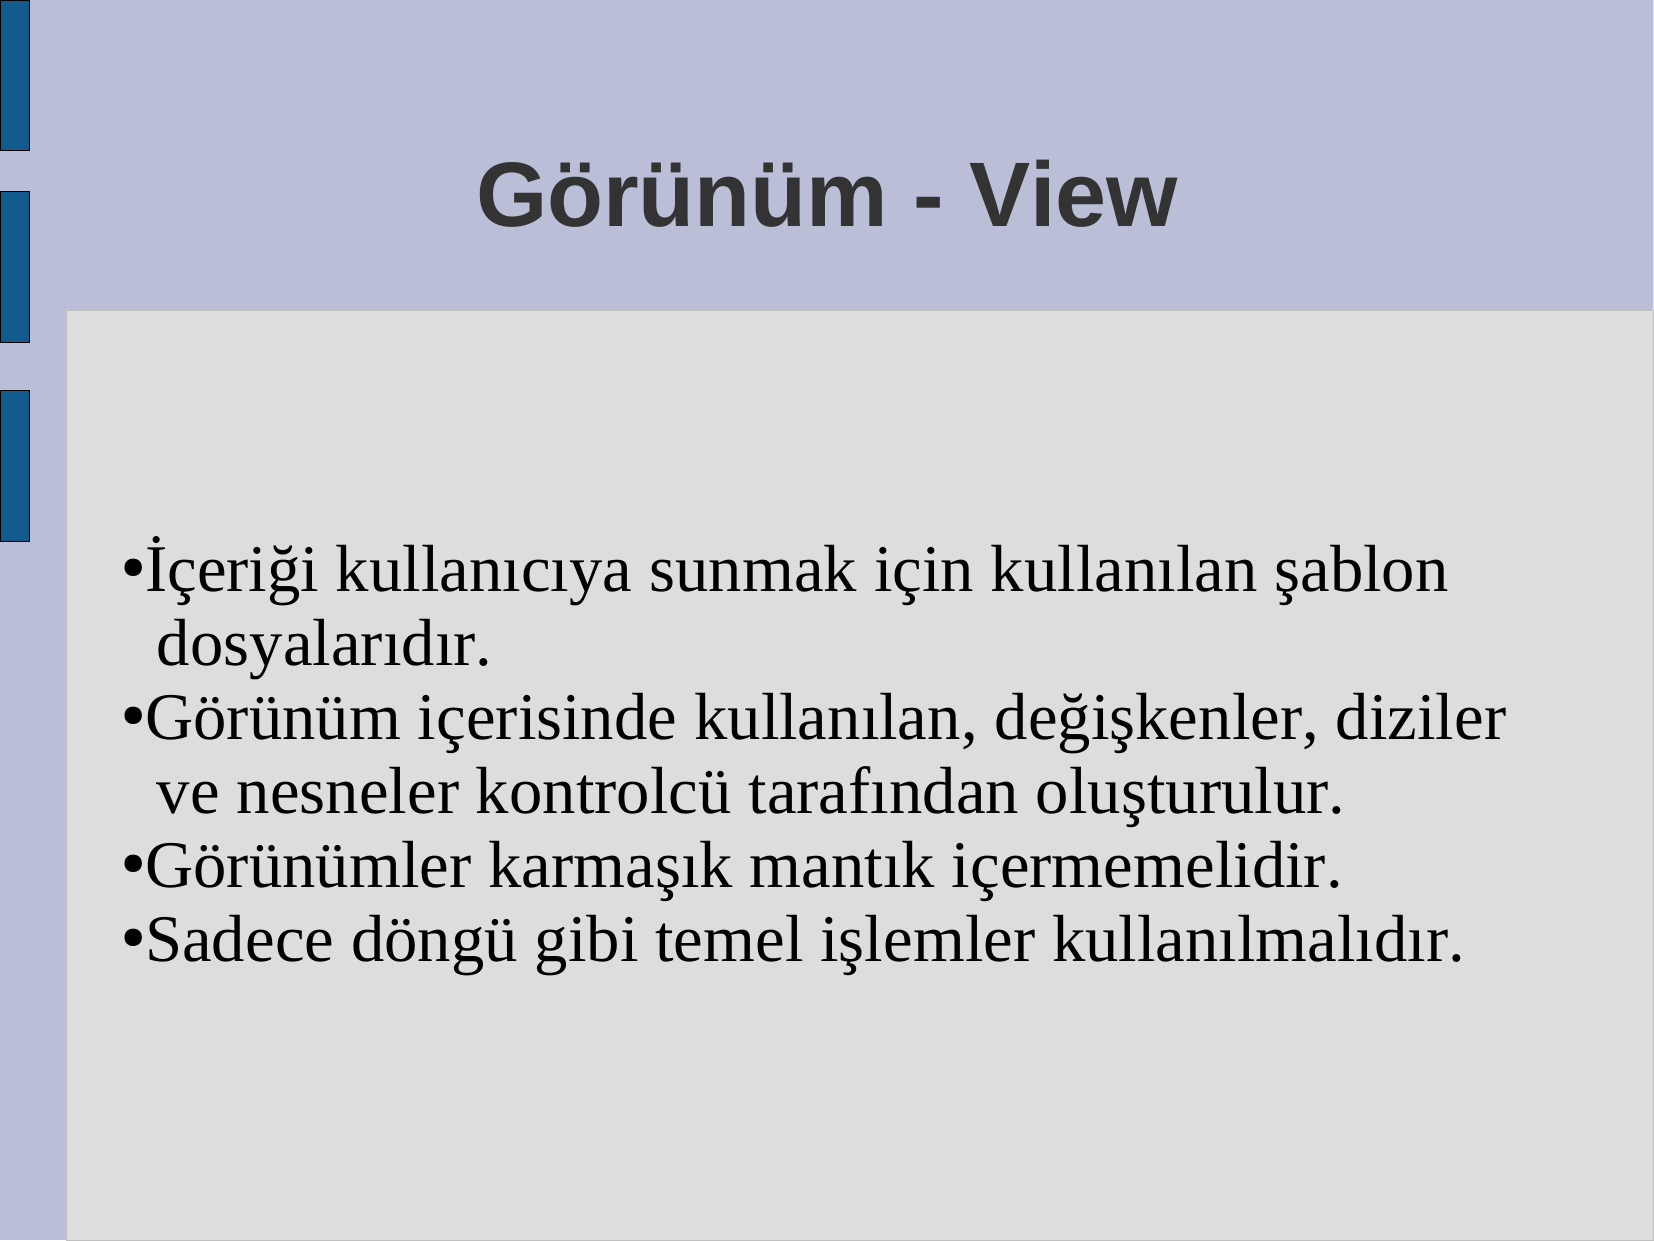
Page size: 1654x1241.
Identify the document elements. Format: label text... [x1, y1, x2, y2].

subtitle İçeriği kullanıcıya sunmak için kullanılan şablon dosyalarıdır. Görünüm içerisinde kullanılan, değişkenler, diziler ve nesneler kontrolcü tarafından oluşturulur. Görünümler karmaşık mantık içermemelidir. Sadece döngü gibi temel işlemler kullanılmalıdır. [121, 352, 1534, 1156]
title Görünüm - View [121, 98, 1534, 291]
